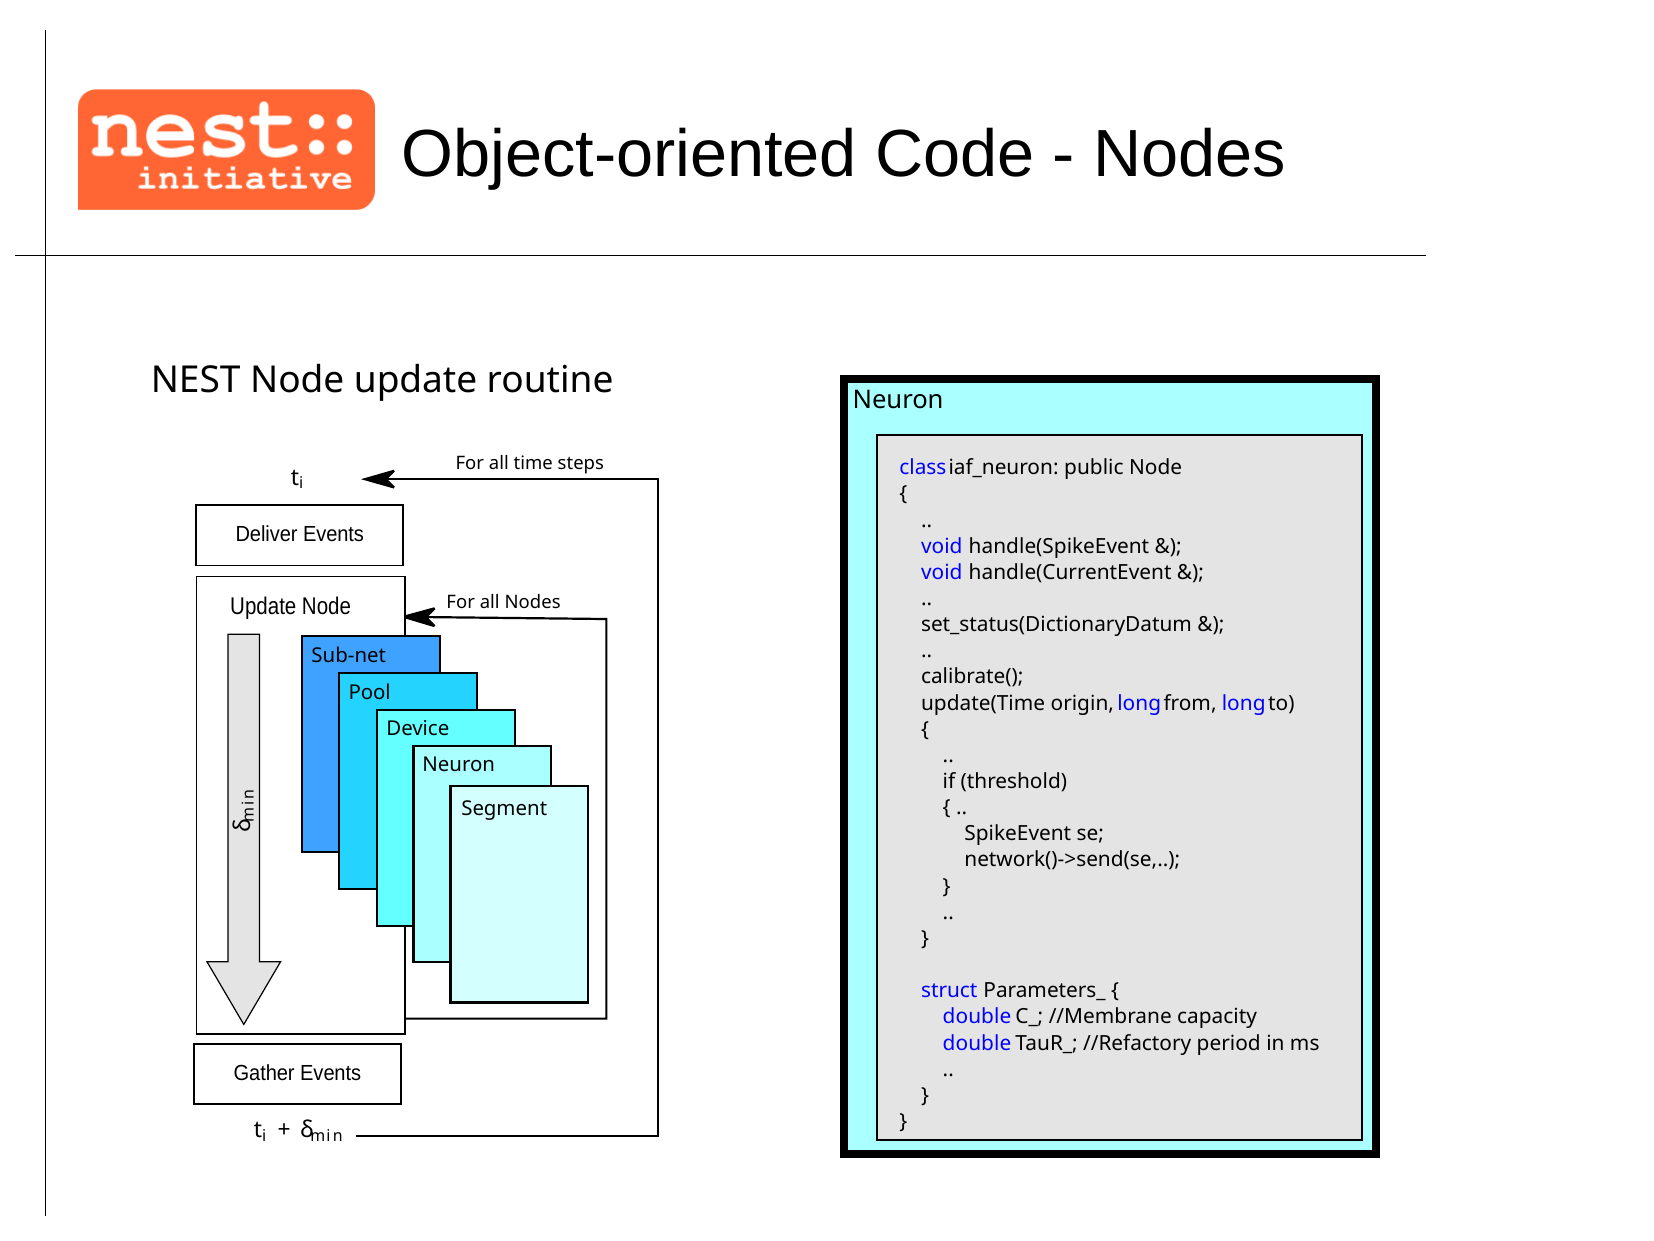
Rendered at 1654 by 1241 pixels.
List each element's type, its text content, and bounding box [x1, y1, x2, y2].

picture [840, 375, 1381, 1159]
title Object-oriented Code - Nodes [82, 49, 1571, 257]
picture [78, 89, 376, 211]
picture [135, 345, 736, 1161]
